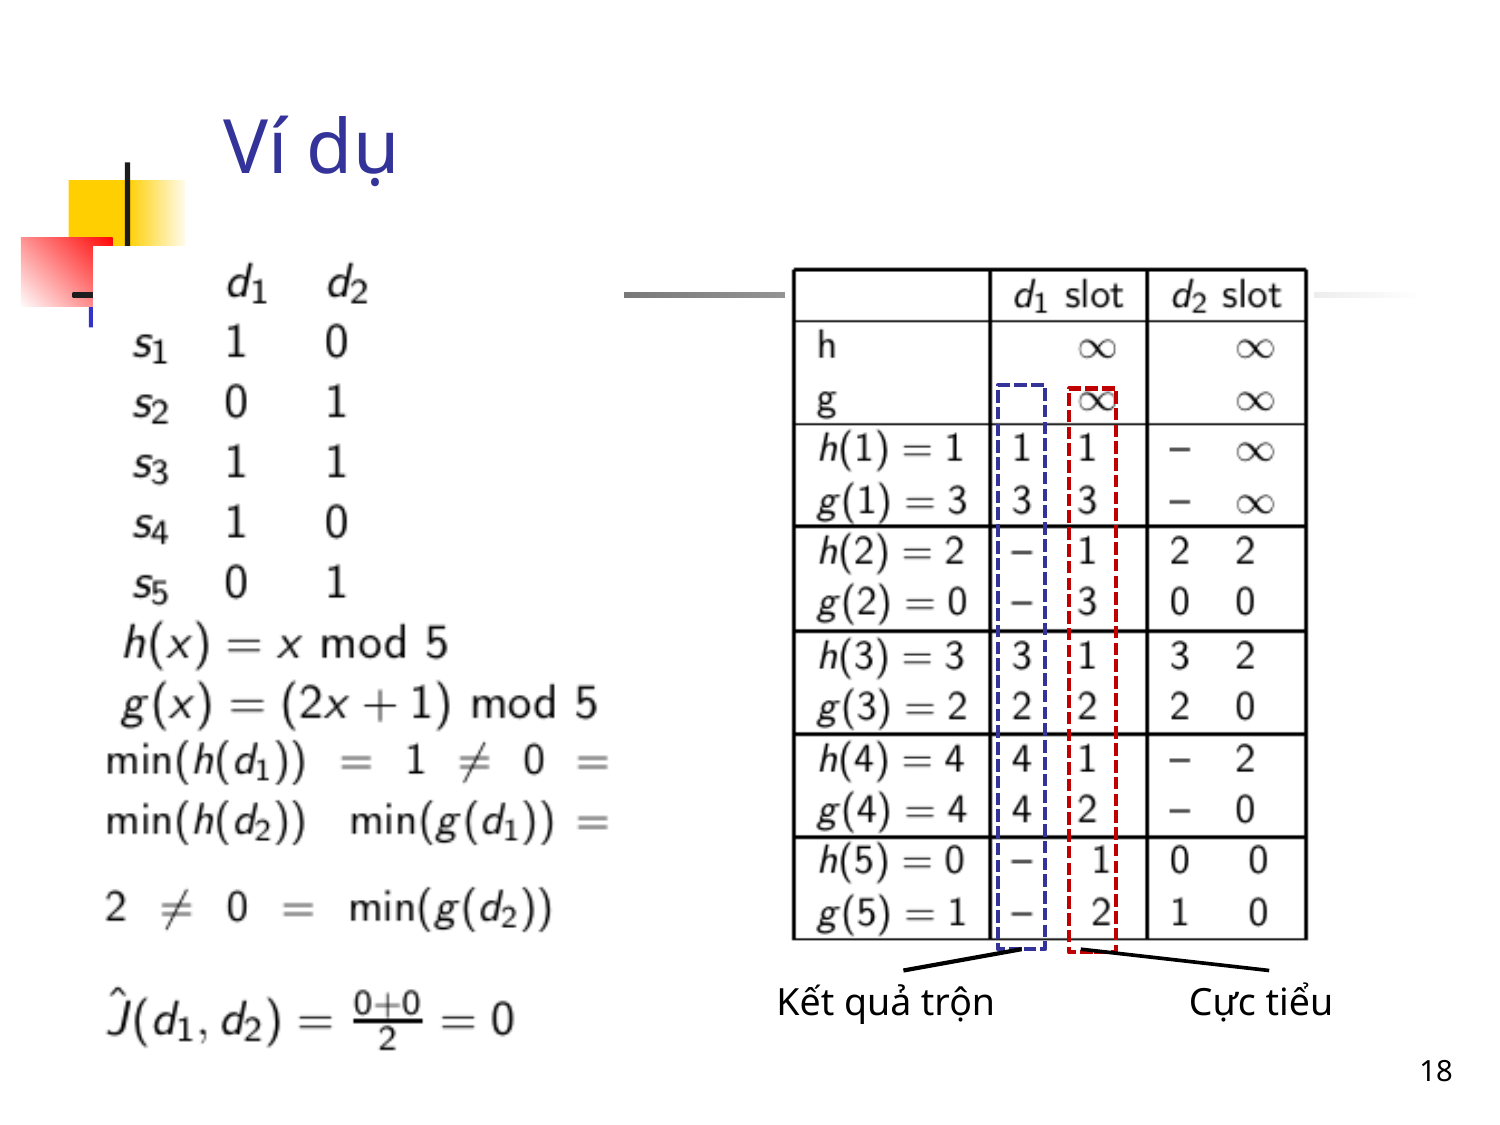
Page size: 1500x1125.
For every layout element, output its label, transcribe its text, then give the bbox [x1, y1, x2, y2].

picture [93, 246, 624, 1055]
text_box Cực tiểu [1174, 970, 1365, 1031]
text_box Kết quả trộn [761, 970, 1046, 1031]
title Ví dụ [188, 35, 1468, 197]
picture [785, 257, 1314, 950]
slide_number <number> [1155, 1024, 1468, 1100]
